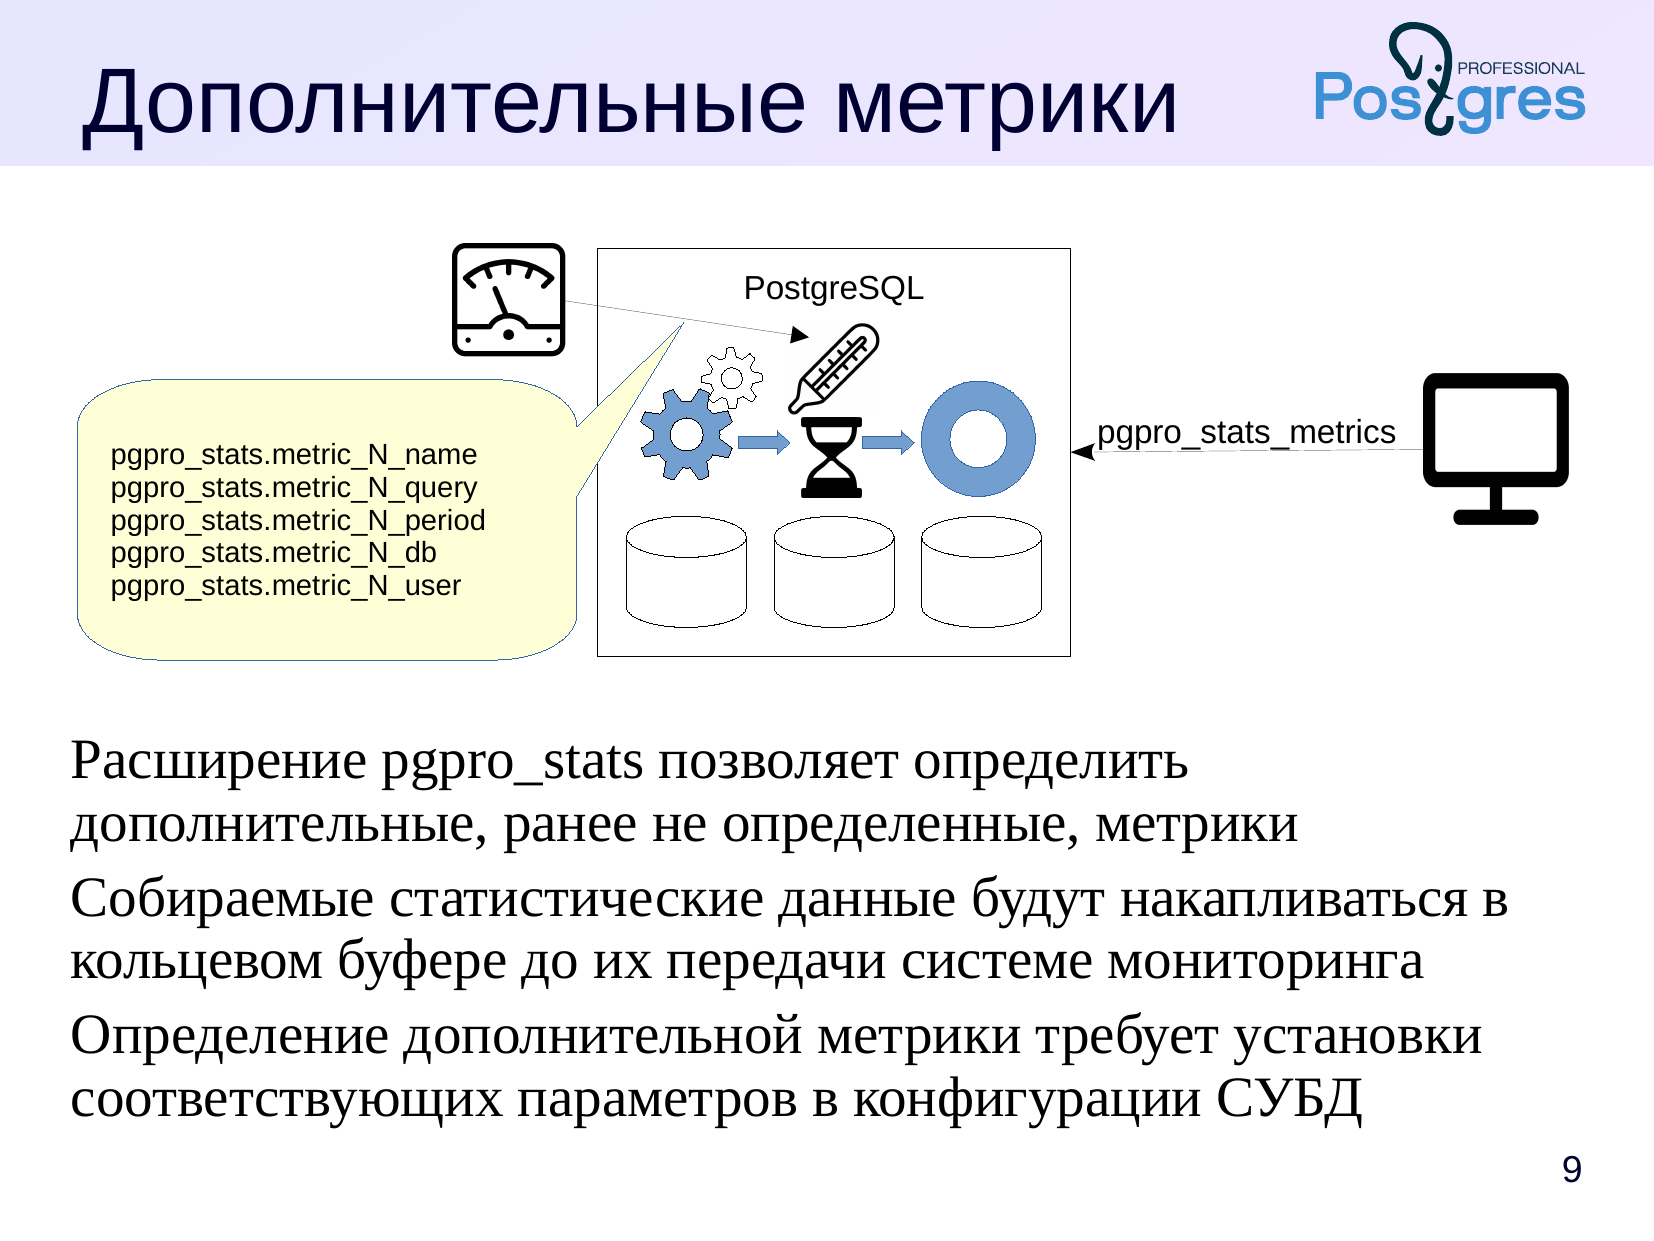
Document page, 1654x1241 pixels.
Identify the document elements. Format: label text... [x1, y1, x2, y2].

picture [441, 232, 576, 367]
picture [1423, 373, 1569, 526]
text_box pgpro_stats.metric_N_name pgpro_stats.metric_N_query pgpro_stats.metric_N_period pgpro_stats.metric_N_db pgpro_stats.metric_N_user [77, 322, 684, 661]
text_box [921, 538, 1042, 628]
text_box [862, 430, 915, 455]
title Дополнительные метрики [82, 49, 1252, 153]
text_box [626, 539, 747, 628]
text_box [640, 347, 763, 480]
list Расширение pgpro_stats позволяет определить дополнительные, ранее не определенные, метрики Собираемые статистические данные будут накапливаться в кольцевом буфере до их передачи системе мониторинга Определение дополнительной метрики требует установки соответствующих параметров в конфигурации СУБД [70, 727, 1583, 1134]
text_box [738, 430, 790, 455]
text_box [774, 538, 895, 628]
text_box [921, 381, 1036, 497]
picture [787, 322, 880, 415]
text_box PostgreSQL [597, 248, 1071, 657]
picture [801, 417, 862, 498]
